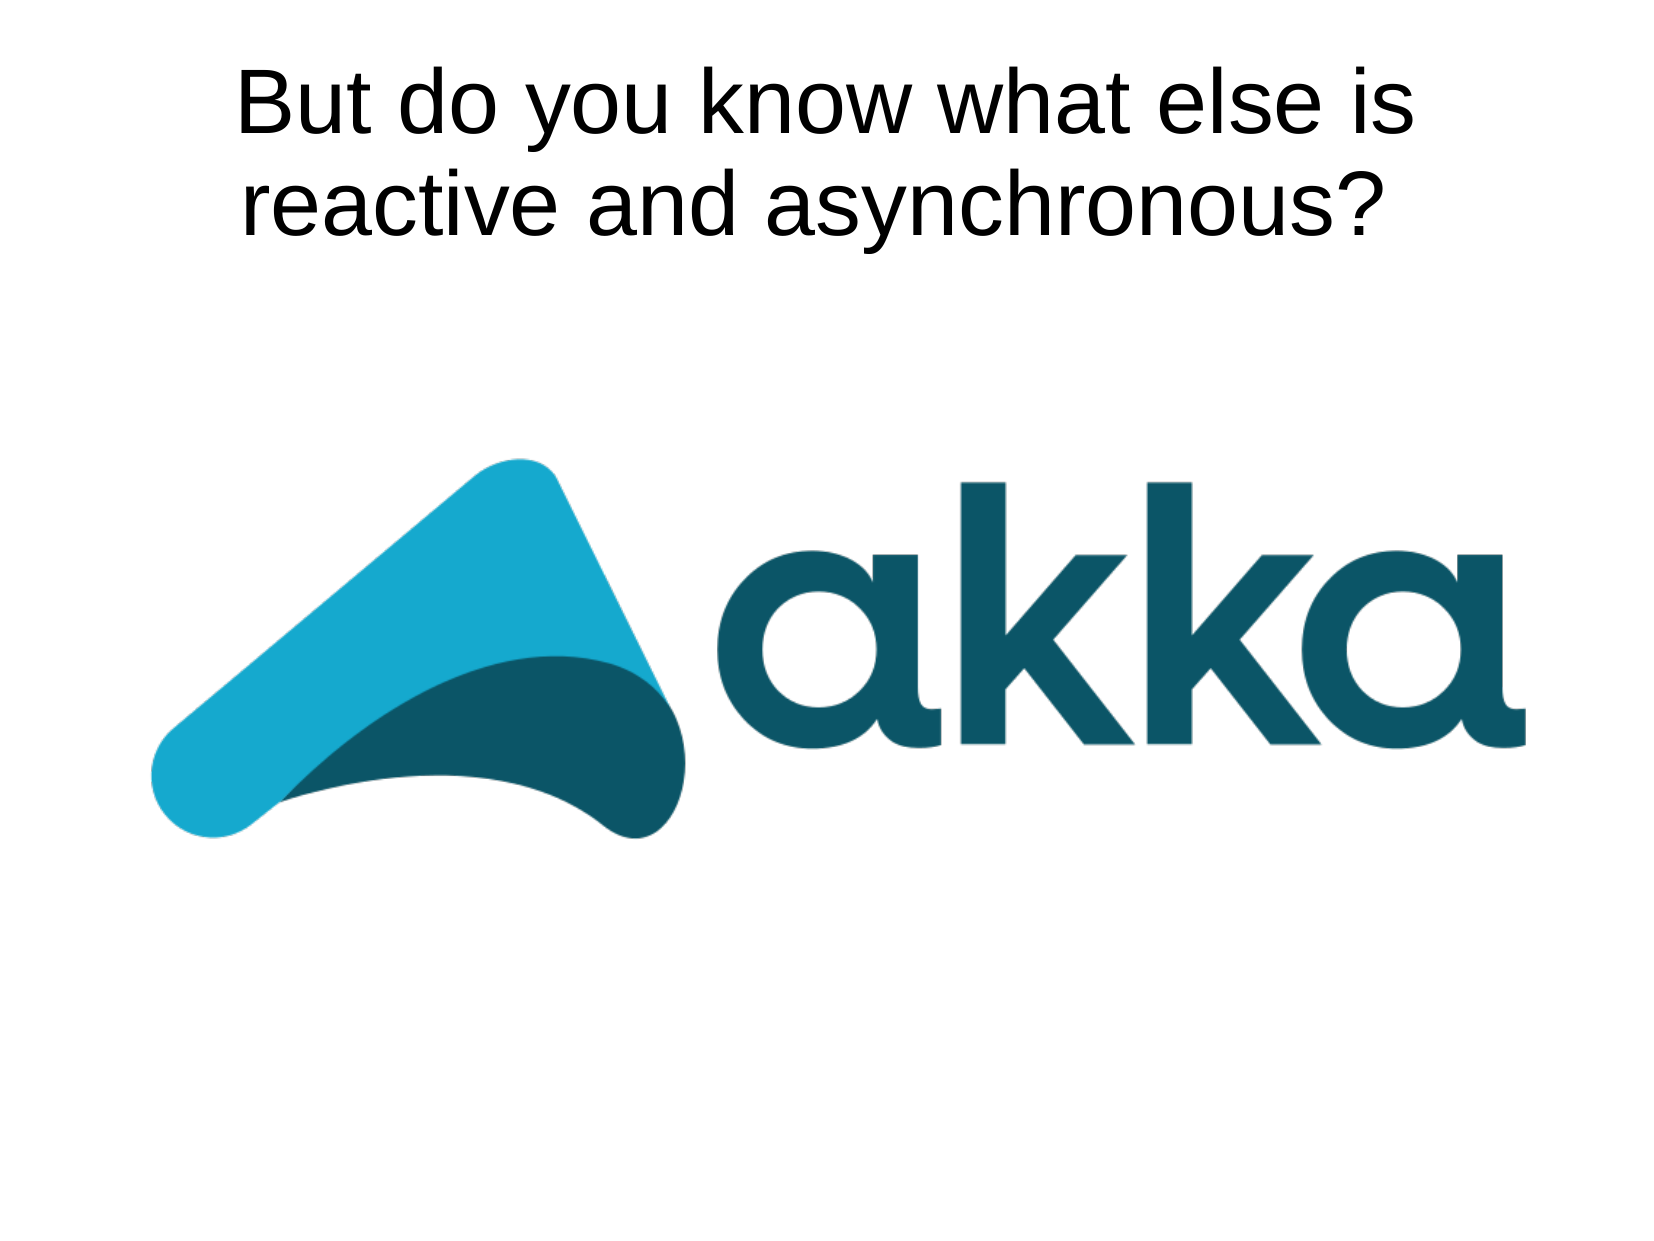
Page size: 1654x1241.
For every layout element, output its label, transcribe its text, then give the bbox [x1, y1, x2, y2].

picture [82, 344, 1571, 955]
title But do you know what else is reactive and asynchronous? [82, 49, 1571, 257]
